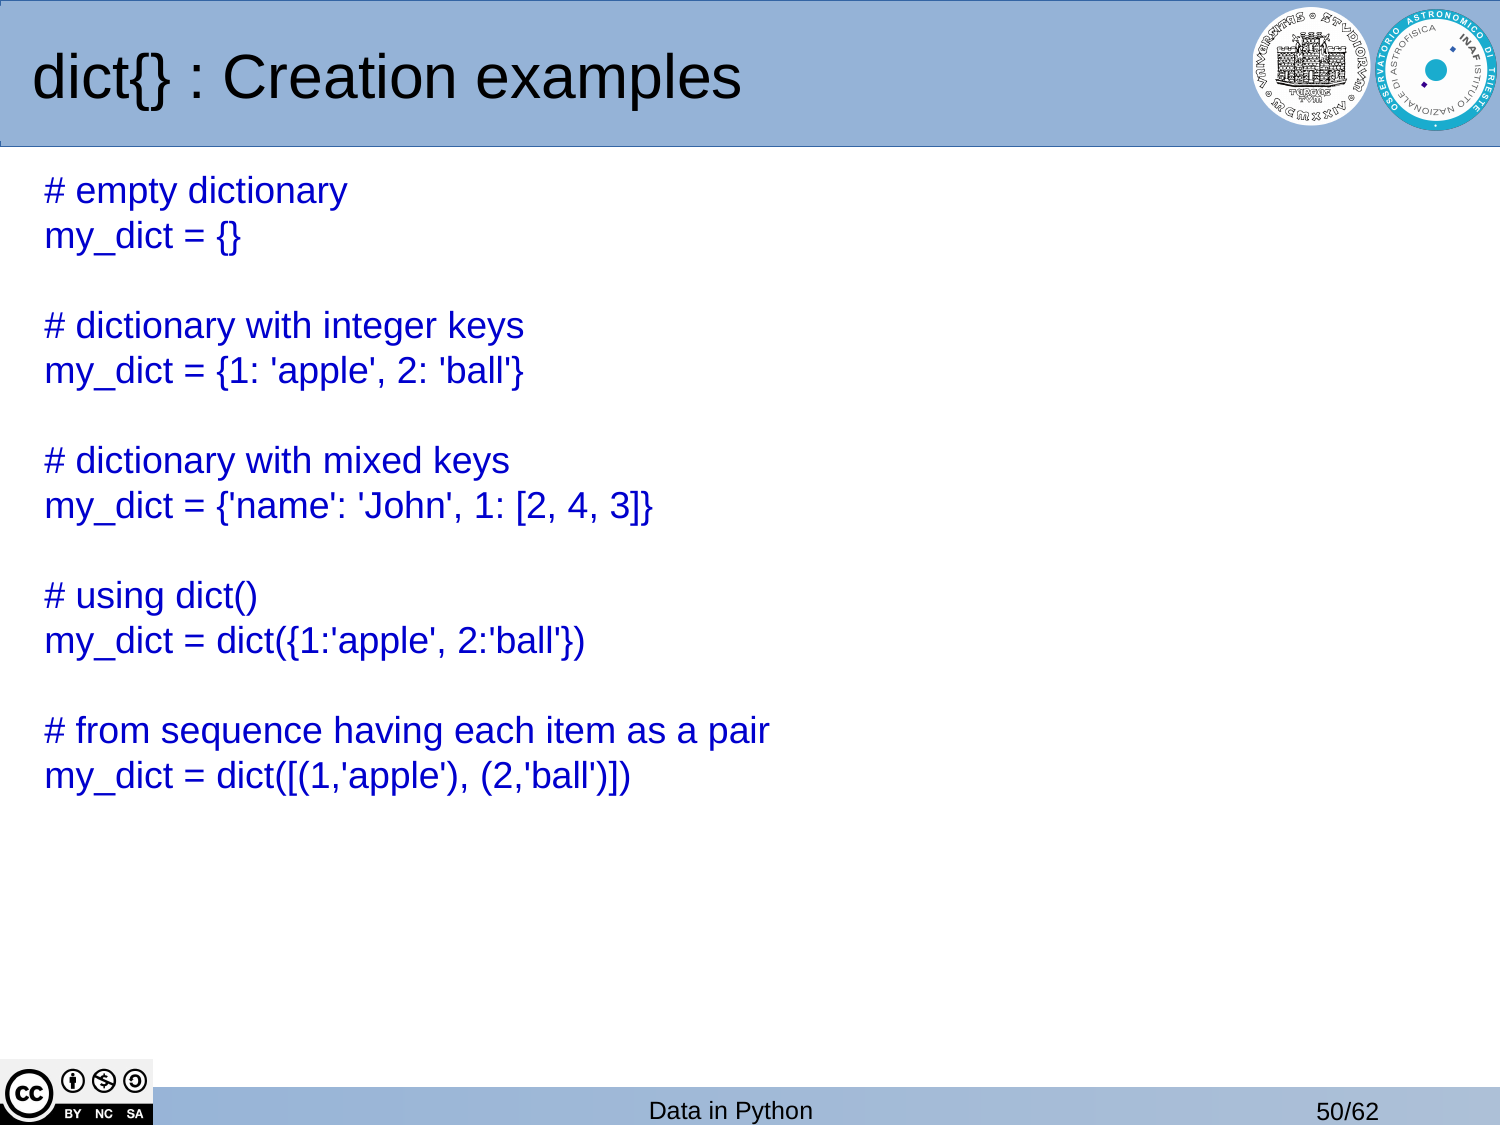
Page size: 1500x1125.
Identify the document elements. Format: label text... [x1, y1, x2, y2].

picture [0, 1059, 153, 1125]
list # empty dictionary my_dict = {} # dictionary with integer keys my_dict = {1: 'apple', 2: 'ball'} # dictionary with mixed keys my_dict = {'name': 'John', 1: [2, 4, 3]} # using dict() my_dict = dict({1:'apple', 2:'ball'}) # from sequence having each item as a pair my_dict = dict([(1,'apple'), (2,'ball')]) [29, 158, 1500, 1071]
text_box dict{} : Creation examples [0, 5, 1253, 141]
picture [1253, 0, 1500, 156]
